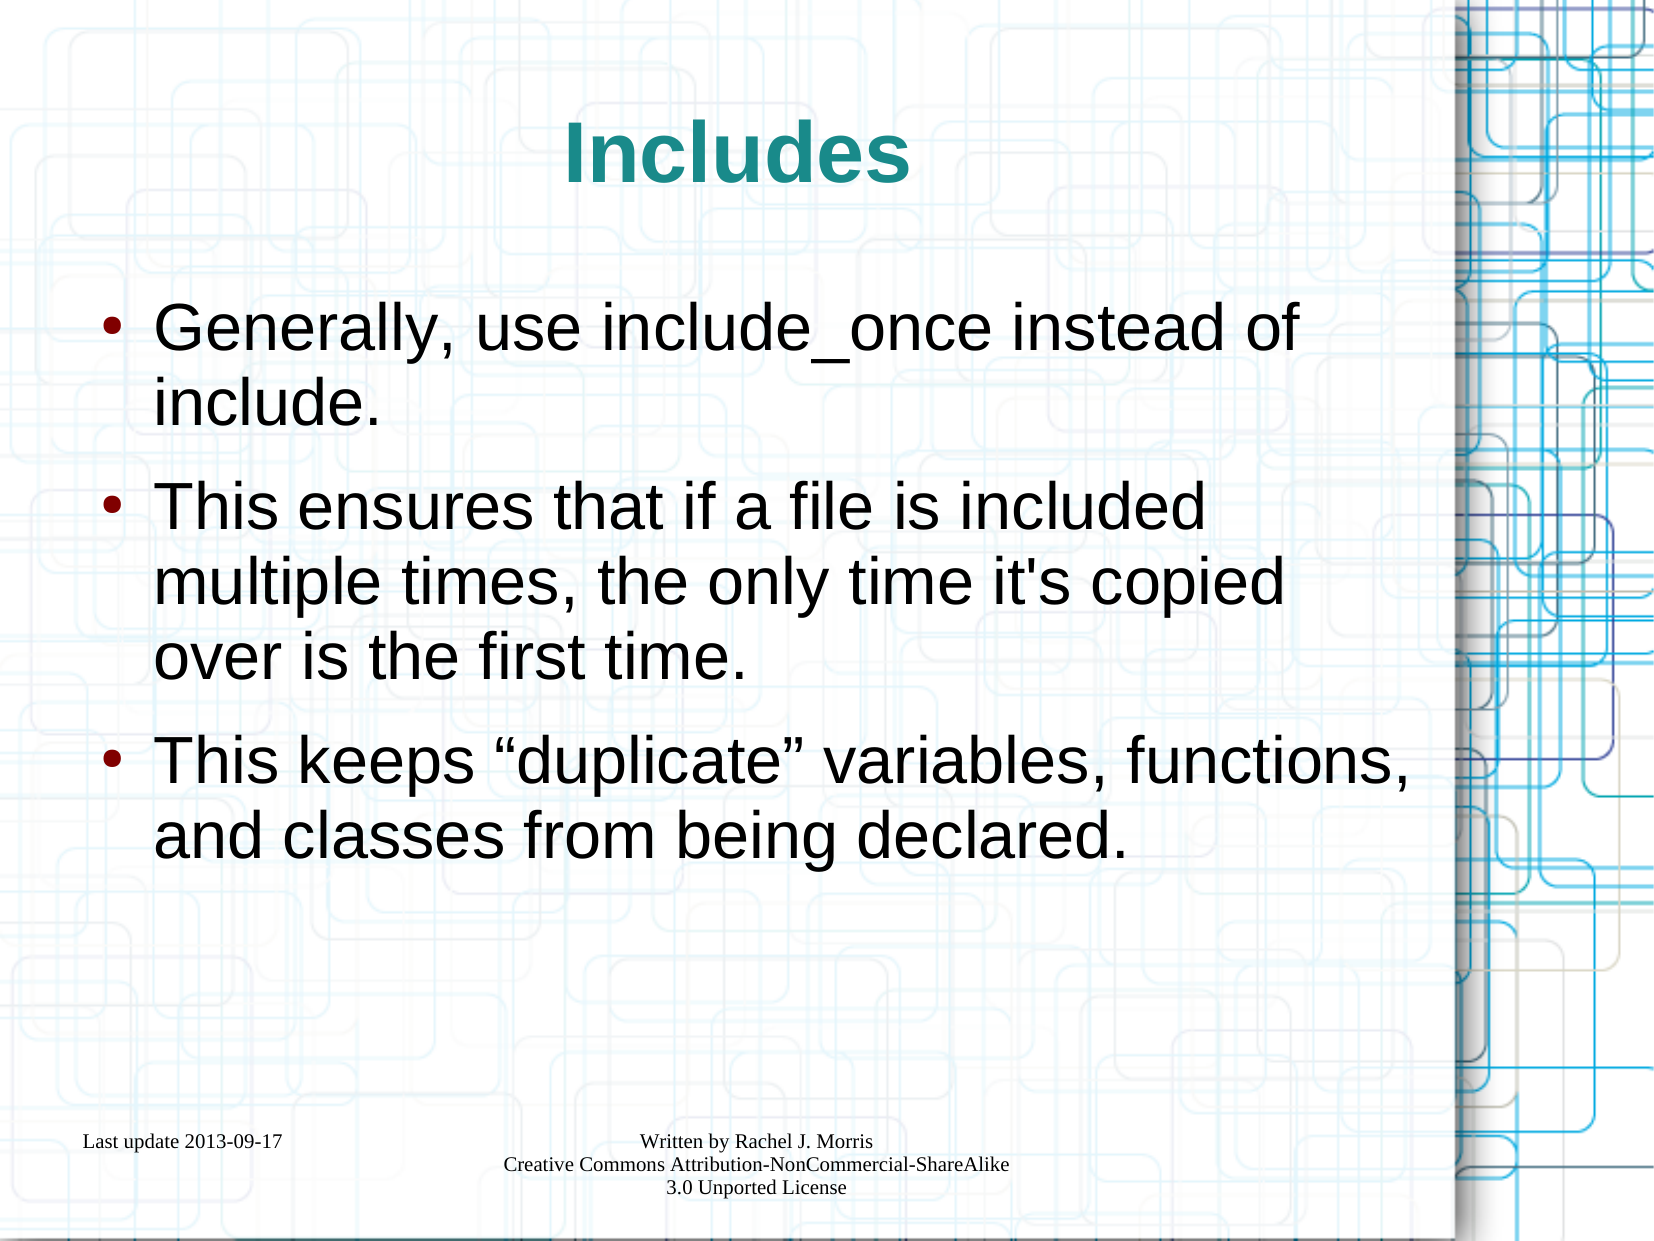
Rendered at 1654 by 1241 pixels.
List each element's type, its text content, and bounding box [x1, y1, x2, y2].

title Includes [59, 49, 1418, 257]
picture [0, 0, 1654, 1241]
list Generally, use include_once instead of include. This ensures that if a file is included multiple times, the only time it's copied over is the first time. This keeps “duplicate” variables, functions, and classes from being declared. [82, 290, 1418, 1010]
